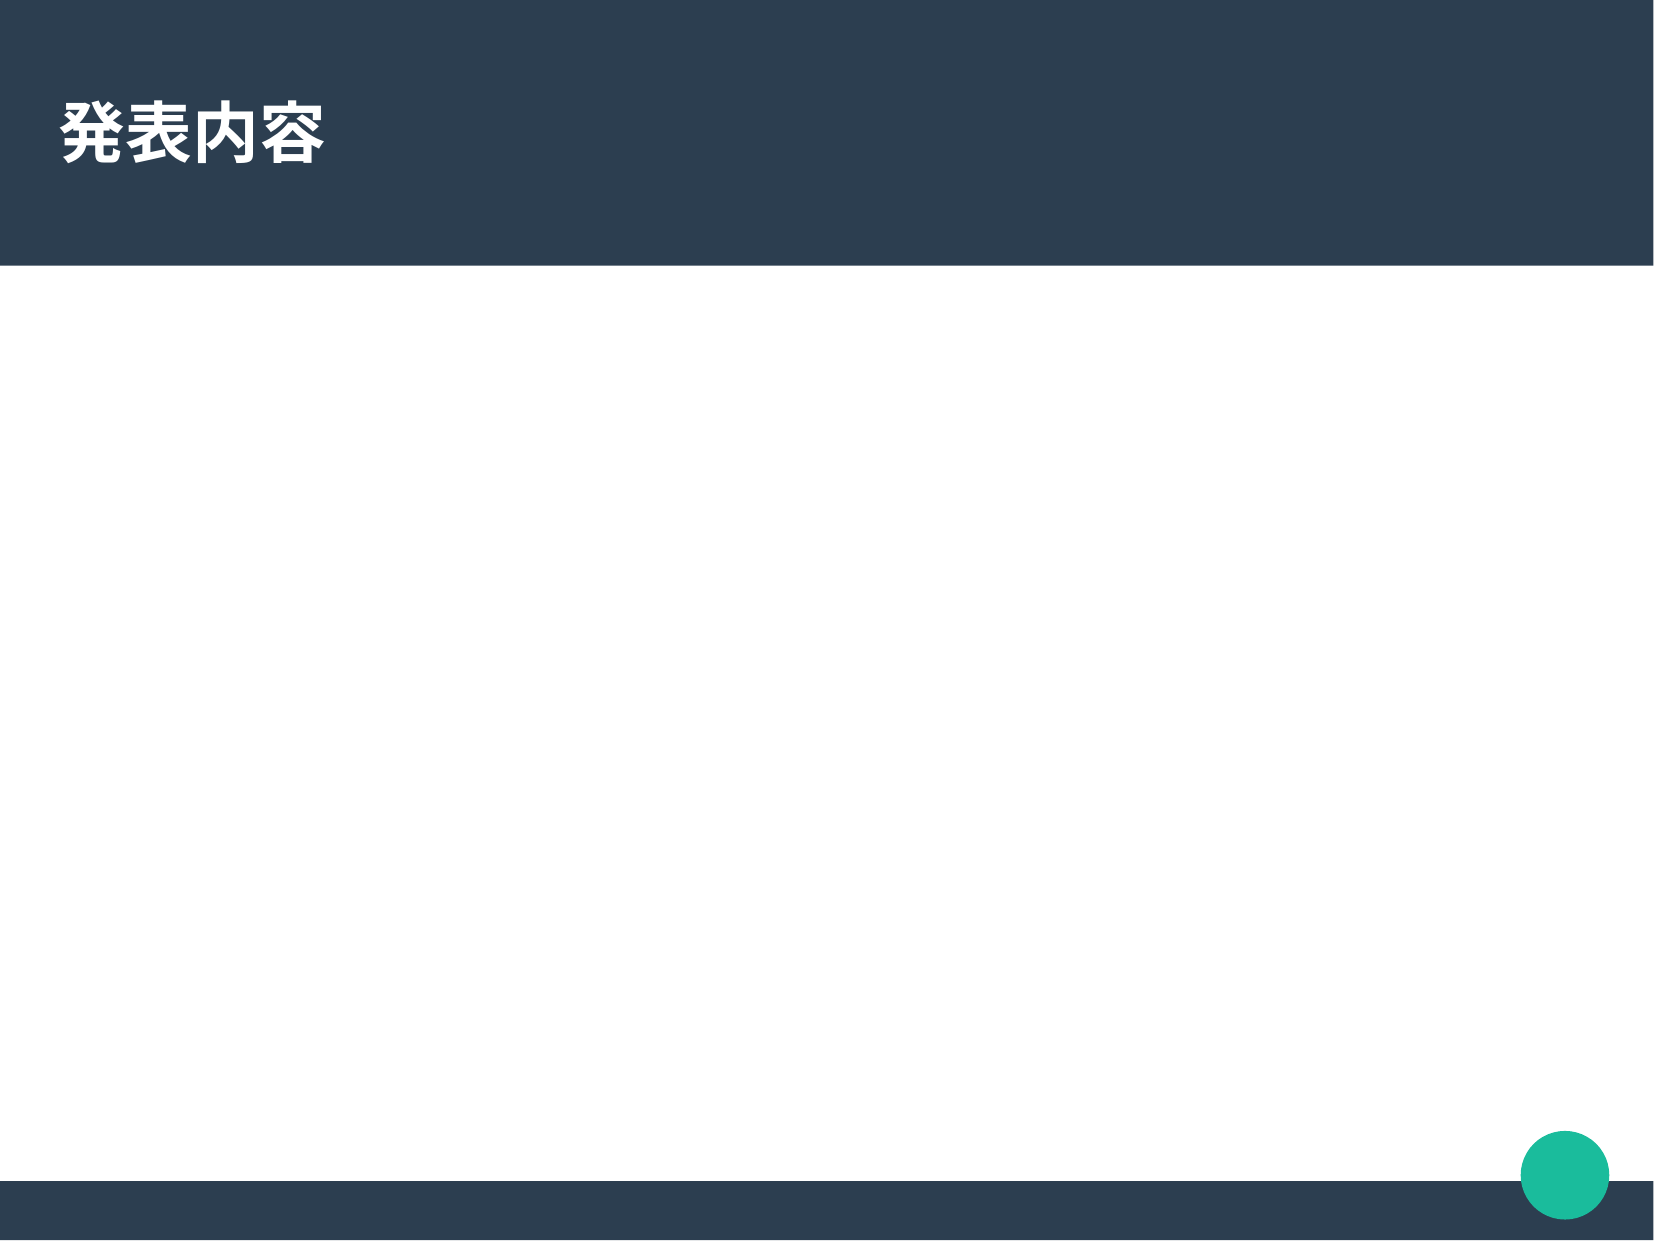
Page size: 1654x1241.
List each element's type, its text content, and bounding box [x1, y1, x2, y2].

title 発表内容 [59, 49, 1595, 207]
